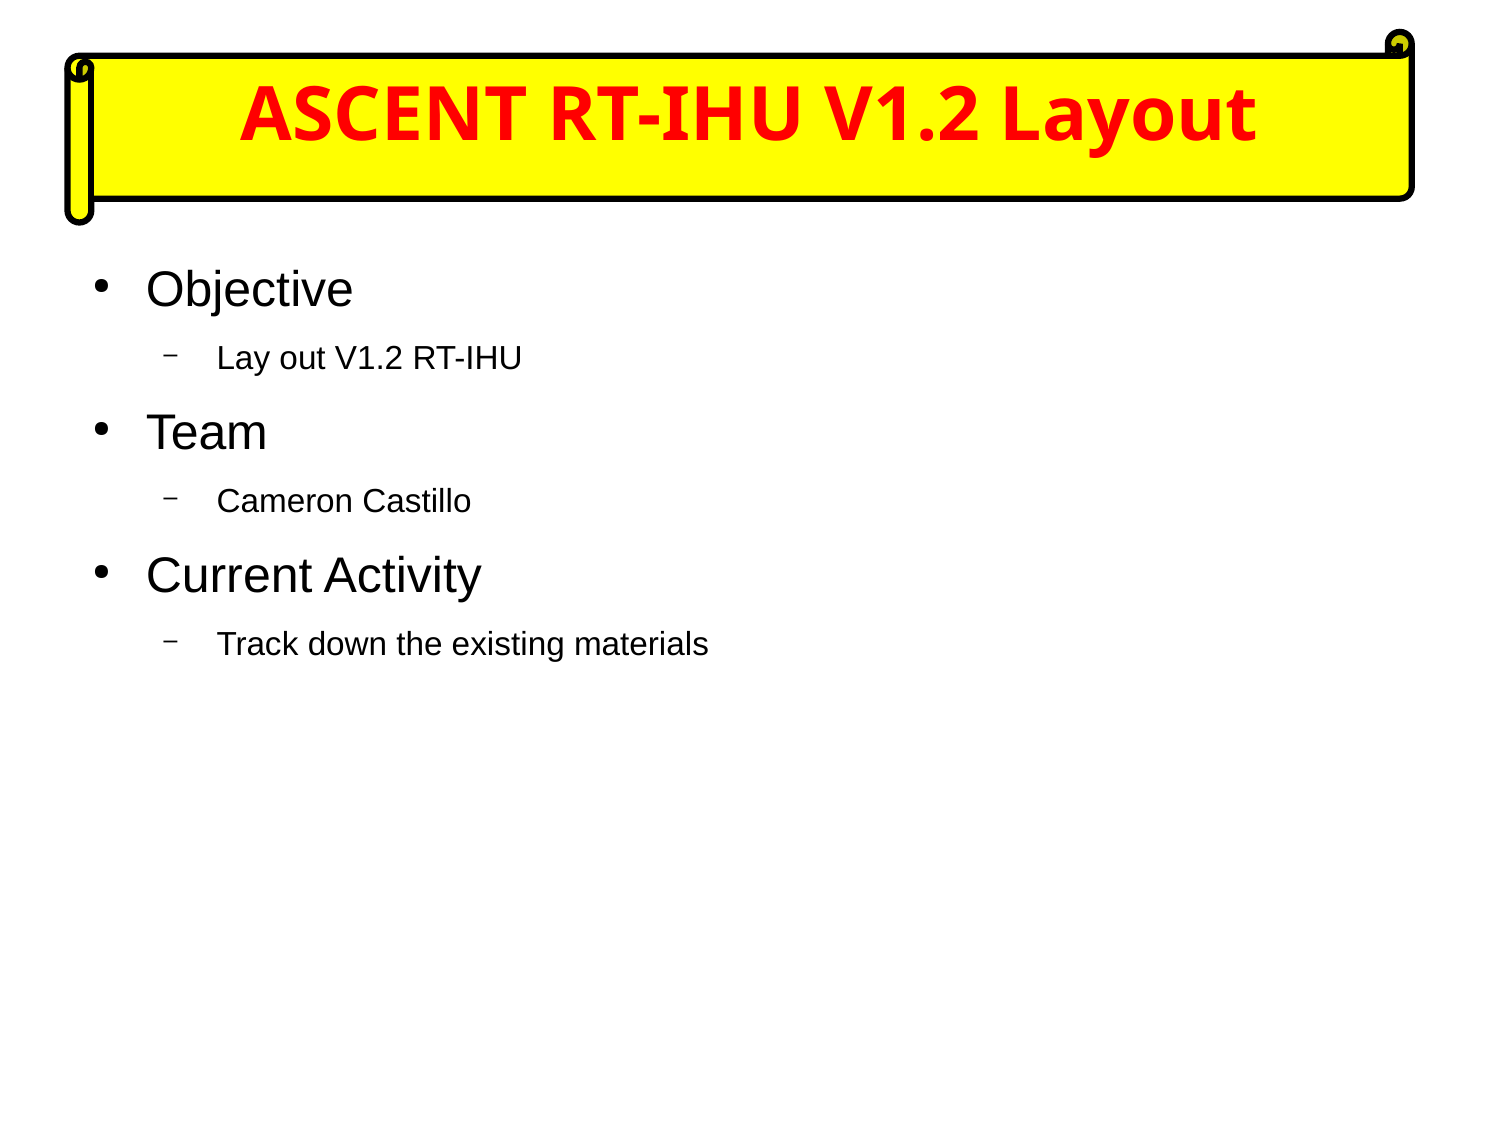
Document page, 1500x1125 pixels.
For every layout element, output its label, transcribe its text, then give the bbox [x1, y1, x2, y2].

text_box [67, 164, 1412, 223]
list Objective Lay out V1.2 RT-IHU Team Cameron Castillo Current Activity Track down the existing materials [75, 263, 1425, 916]
text_box [72, 31, 1412, 58]
text_box ASCENT RT-IHU V1.2 Layout [0, 58, 1500, 164]
